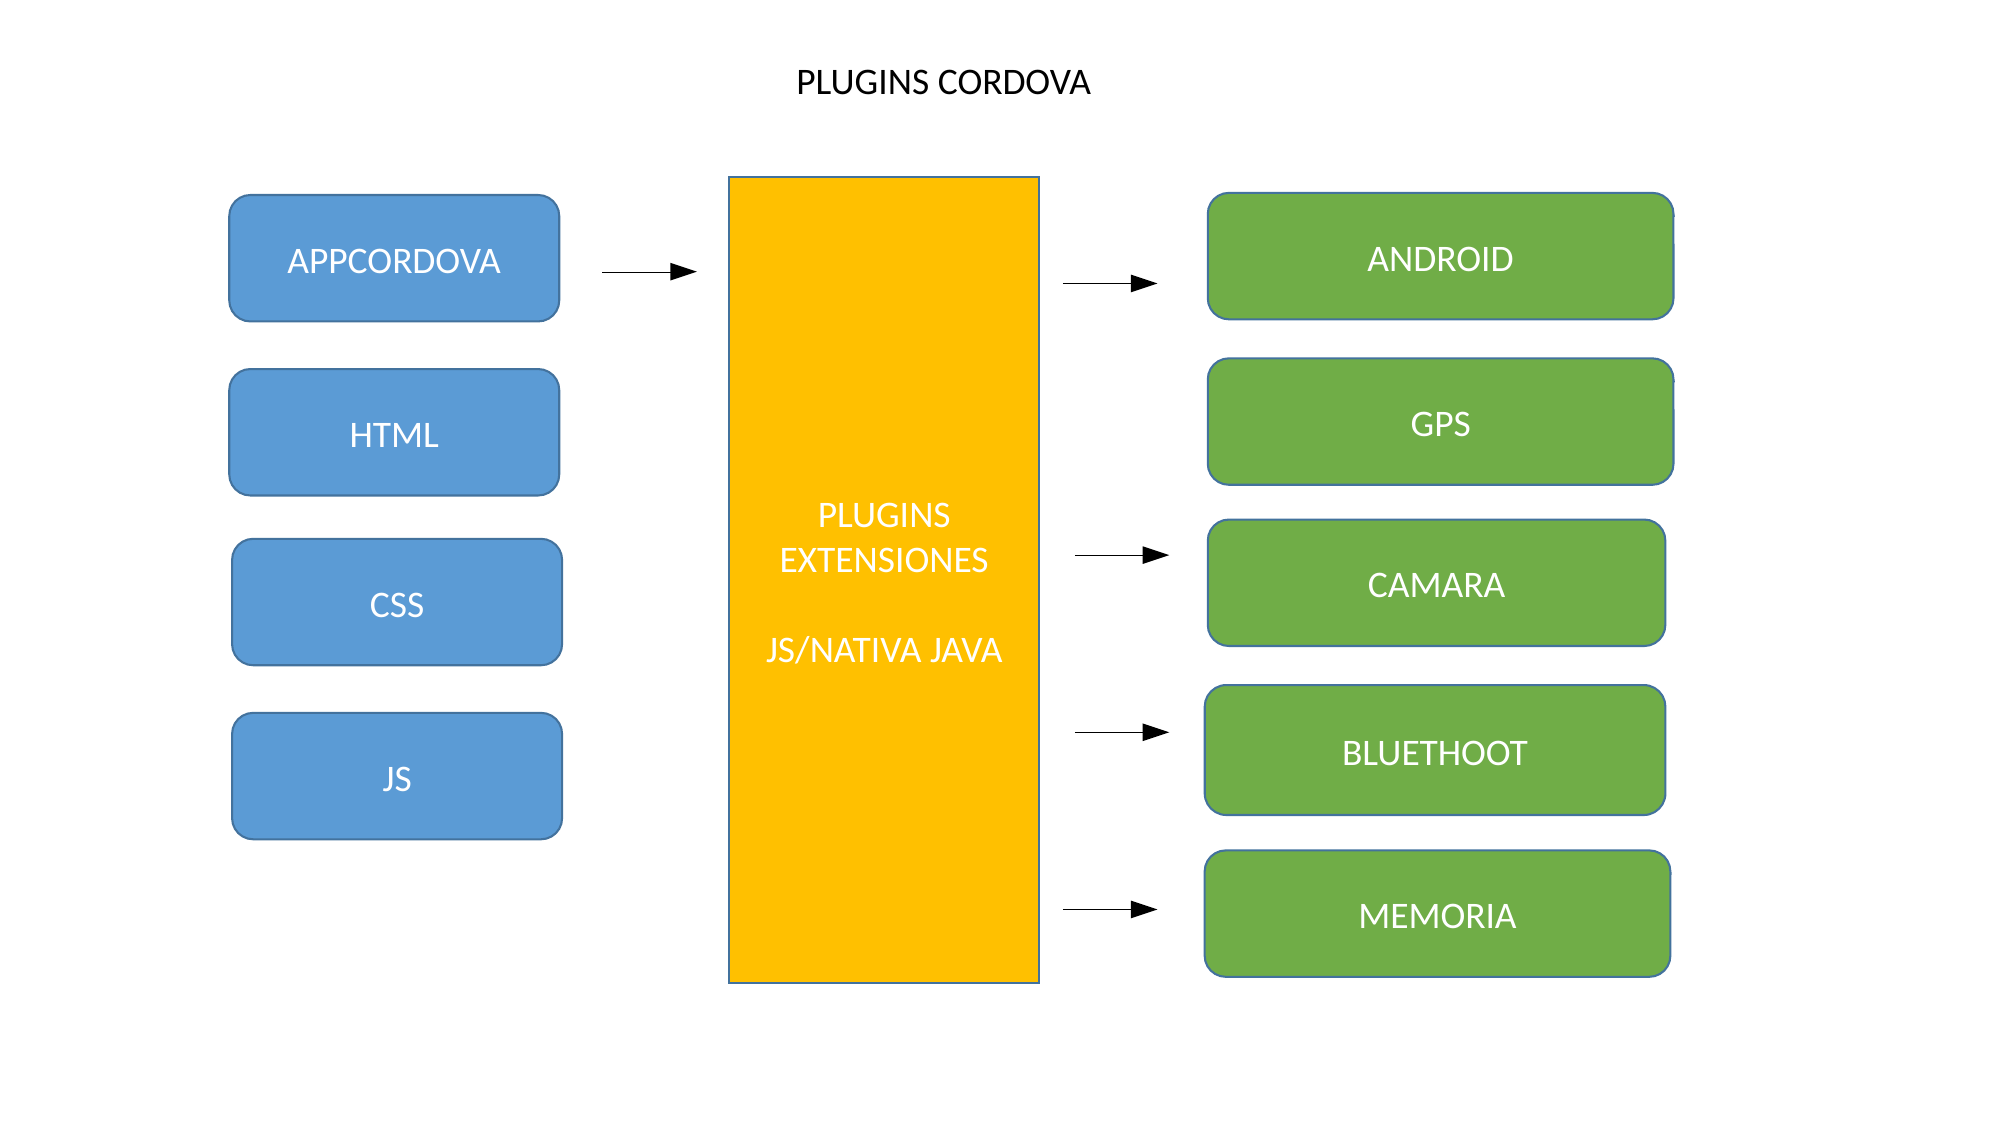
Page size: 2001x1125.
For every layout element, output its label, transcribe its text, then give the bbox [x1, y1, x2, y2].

text_box PLUGINS CORDOVA [578, 49, 1310, 110]
text_box JS [232, 712, 563, 840]
text_box CSS [232, 538, 563, 666]
text_box HTML [229, 369, 560, 496]
text_box CAMARA [1207, 519, 1666, 647]
text_box APPCORDOVA [229, 195, 560, 322]
text_box BLUETHOOT [1204, 685, 1666, 816]
text_box MEMORIA [1204, 850, 1671, 977]
text_box GPS [1207, 358, 1674, 485]
text_box PLUGINS EXTENSIONES JS/NATIVA JAVA [729, 177, 1040, 984]
text_box ANDROID [1207, 192, 1674, 320]
